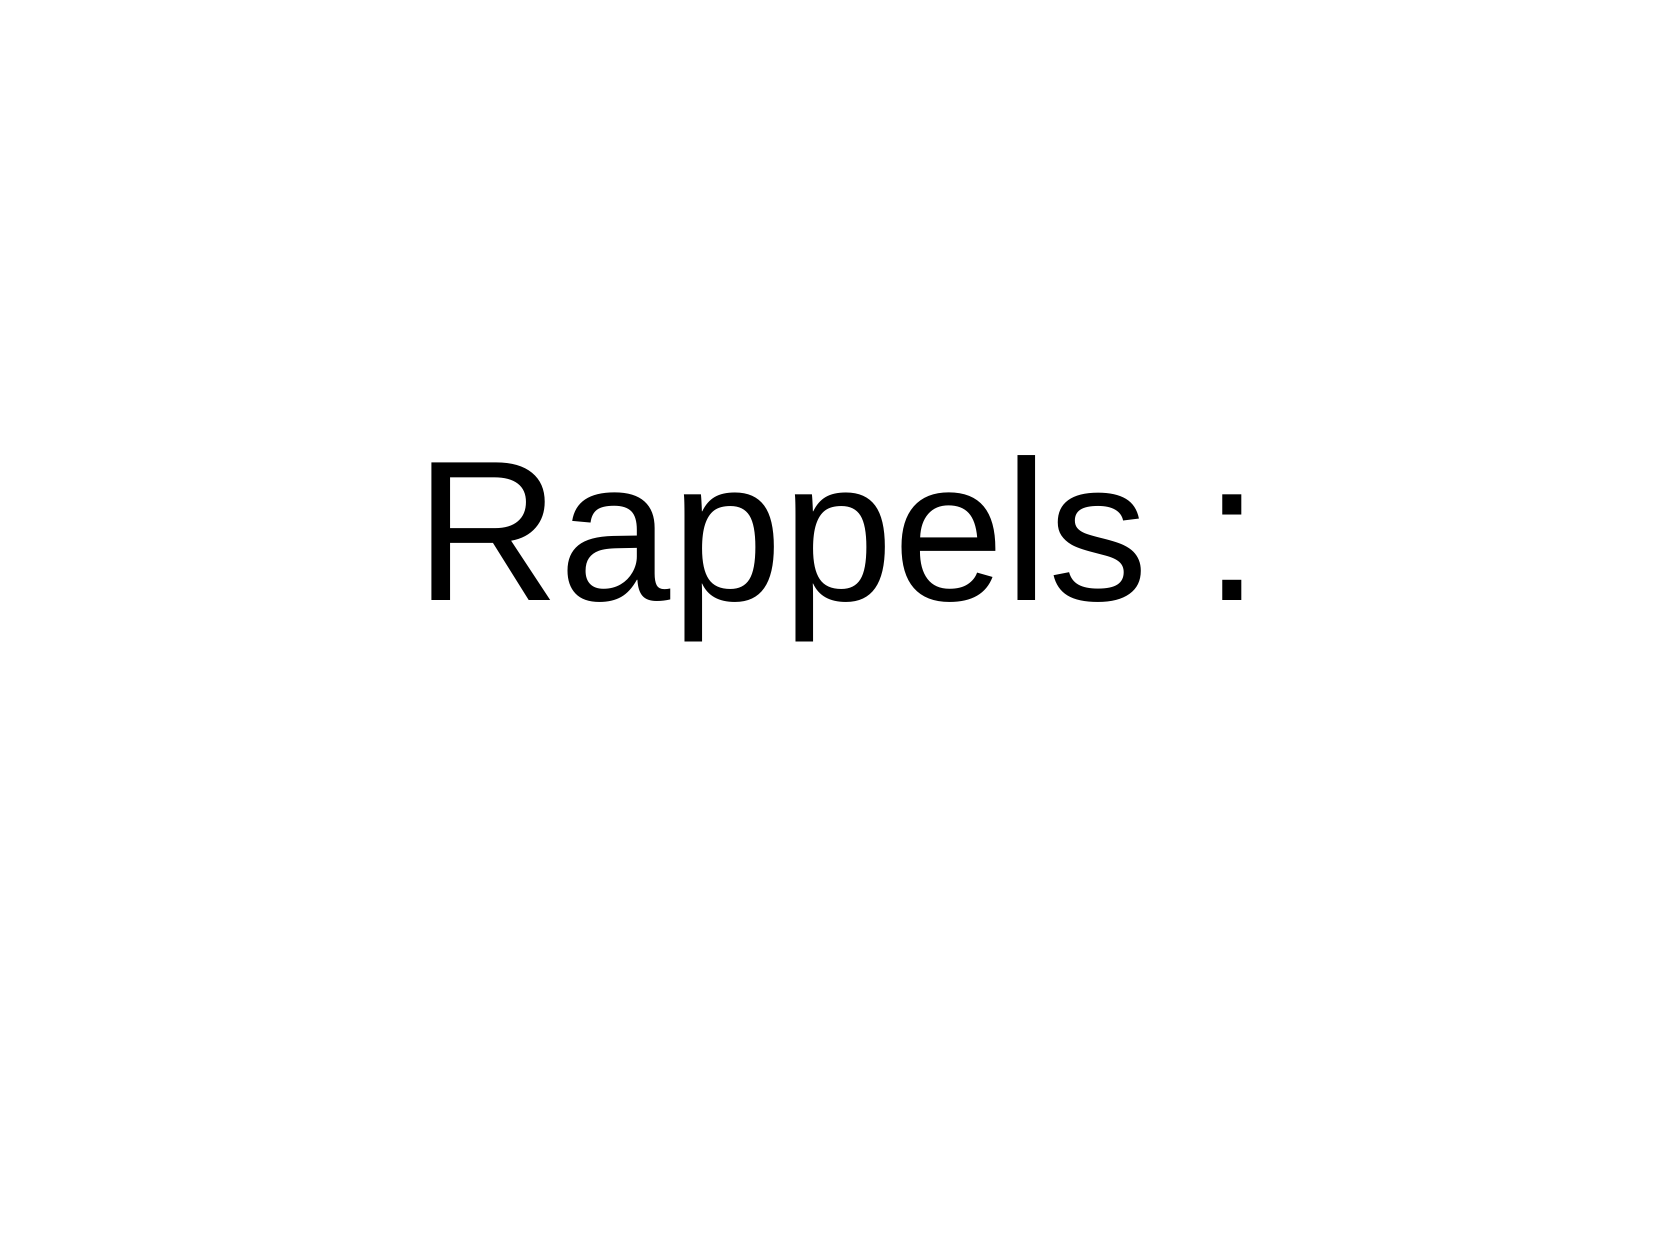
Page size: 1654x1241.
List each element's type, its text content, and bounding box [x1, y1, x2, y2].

title Rappels : [10, 295, 1654, 768]
